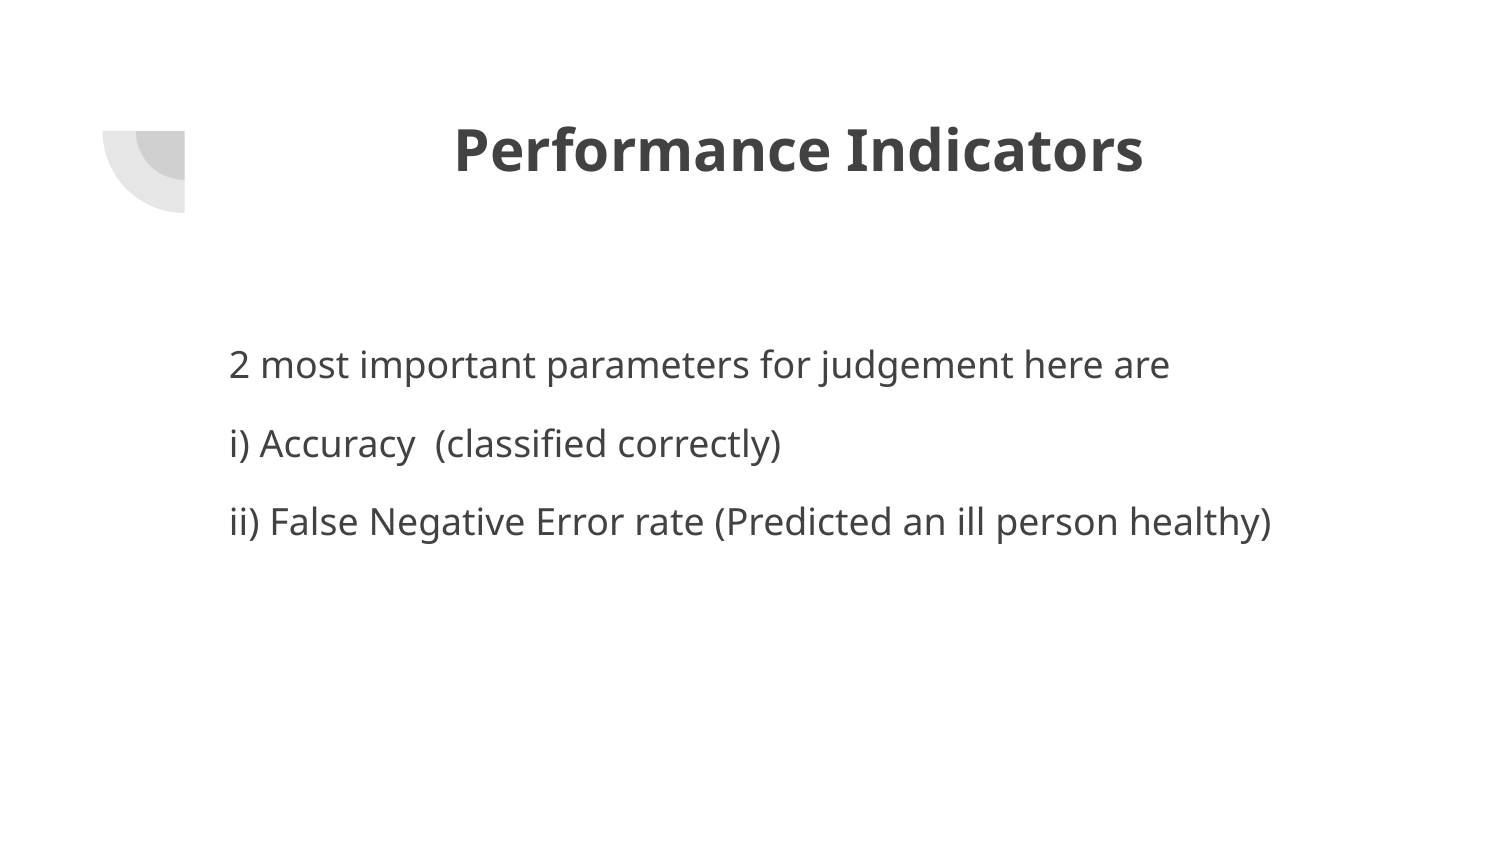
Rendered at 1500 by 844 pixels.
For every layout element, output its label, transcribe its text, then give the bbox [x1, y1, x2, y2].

title Performance Indicators [213, 98, 1368, 263]
list 2 most important parameters for judgement here are i) Accuracy (classified correctly) ii) False Negative Error rate (Predicted an ill person healthy) [213, 326, 1368, 744]
